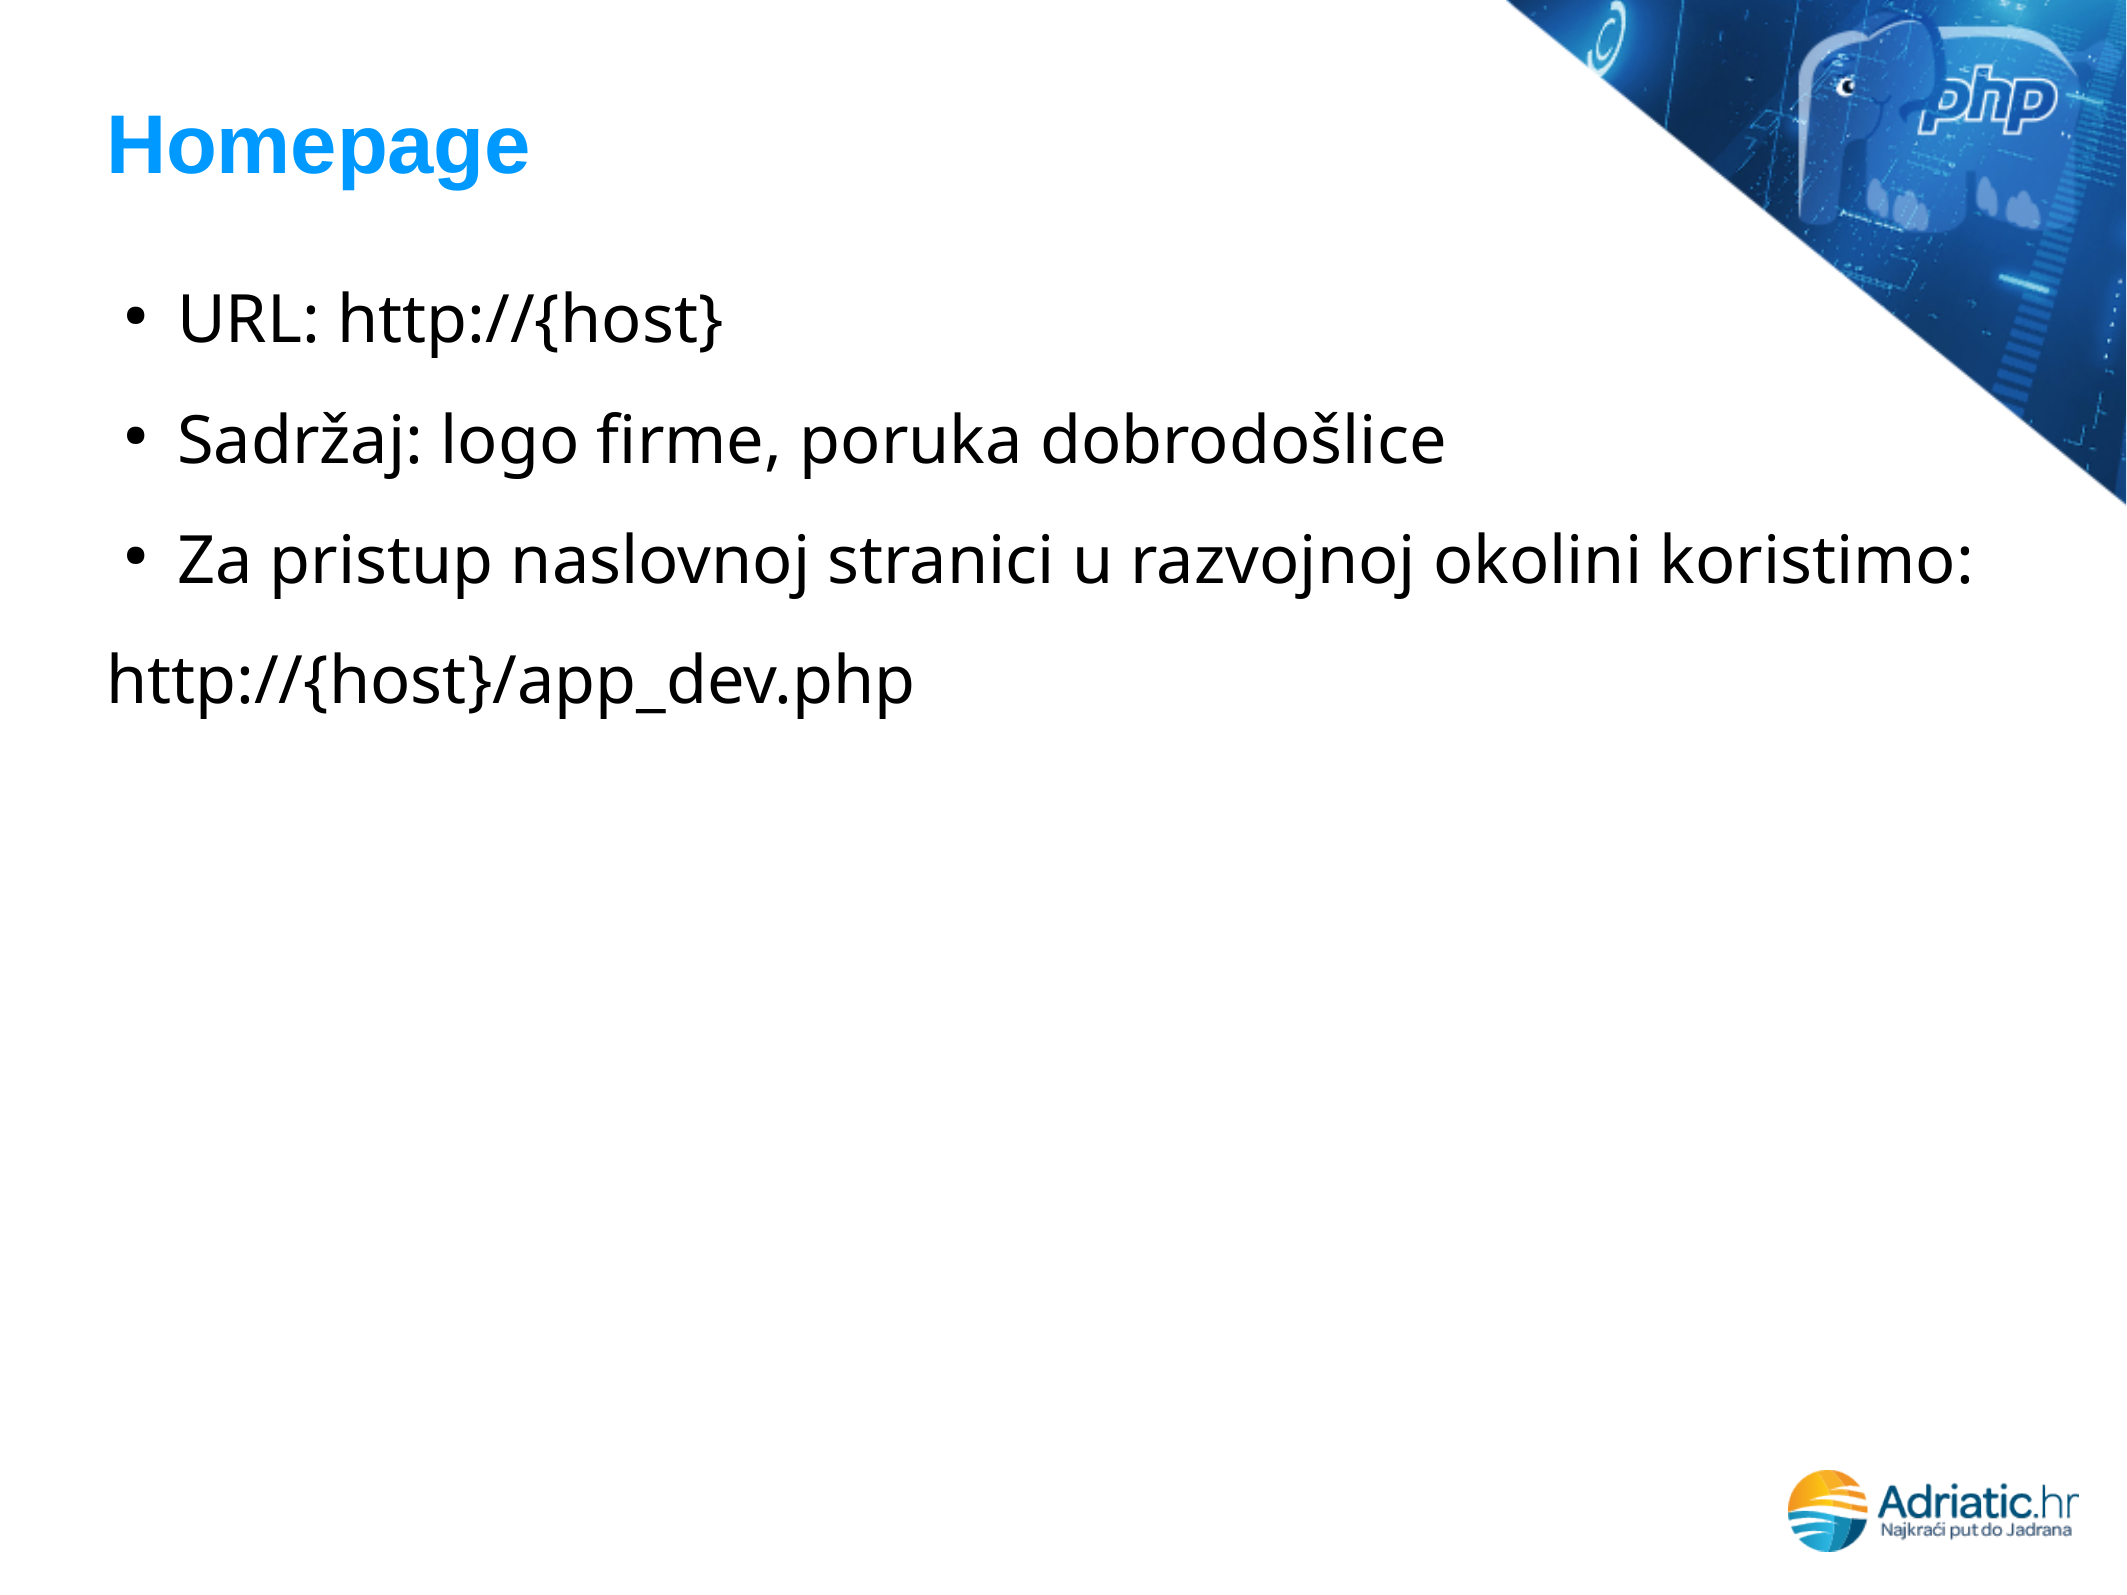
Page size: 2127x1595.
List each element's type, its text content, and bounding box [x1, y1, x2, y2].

picture [1505, 0, 2127, 625]
title Homepage [106, 70, 1630, 219]
list URL: http://{host} Sadržaj: logo firme, poruka dobrodošlice Za pristup naslovnoj stranici u razvojnoj okolini koristimo: http://{host}/app_dev.php [106, 271, 2020, 1453]
picture [1788, 1470, 2079, 1552]
